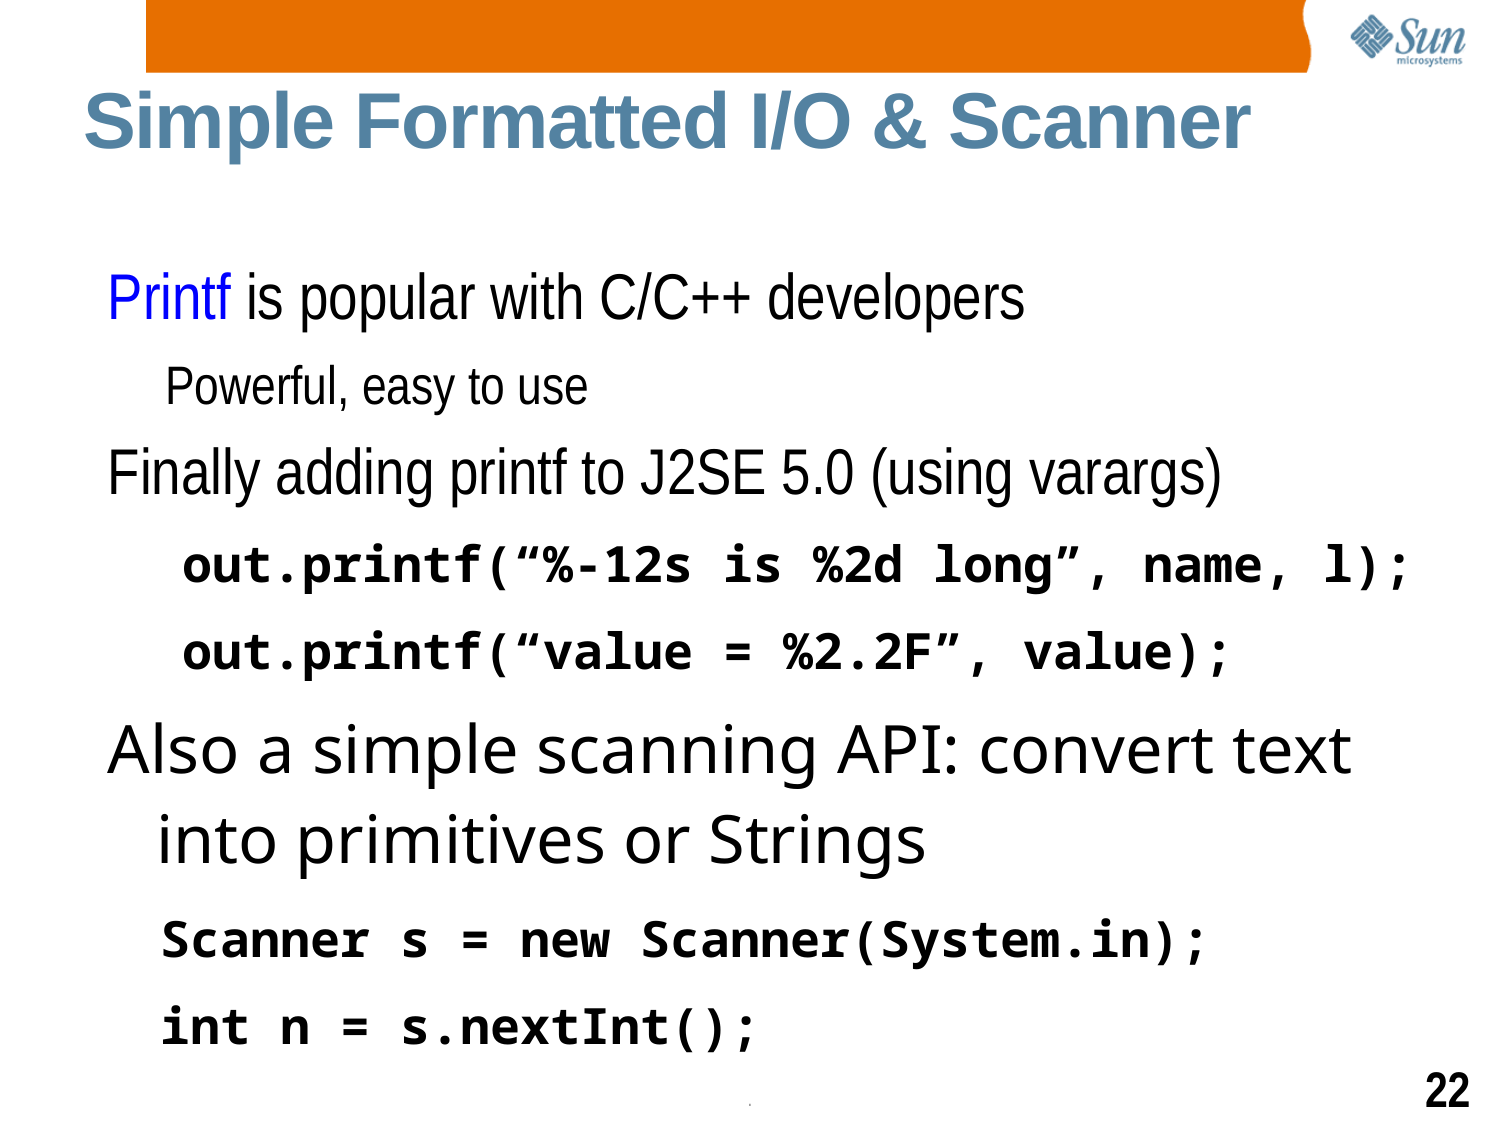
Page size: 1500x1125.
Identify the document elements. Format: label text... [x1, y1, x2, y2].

title Simple Formatted I/O & Scanner [83, 84, 1446, 227]
picture [146, 0, 1500, 75]
list Printf is popular with C/C++ developers Powerful, easy to use Finally adding printf to J2SE 5.0 (using varargs) out.printf(“%-12s is %2d long”, name, l); out.printf(“value = %2.2F”, value); Also a simple scanning API: convert text into primitives or Strings Scanner s = new Scanner(System.in); int n = s.nextInt(); [88, 259, 1457, 1125]
